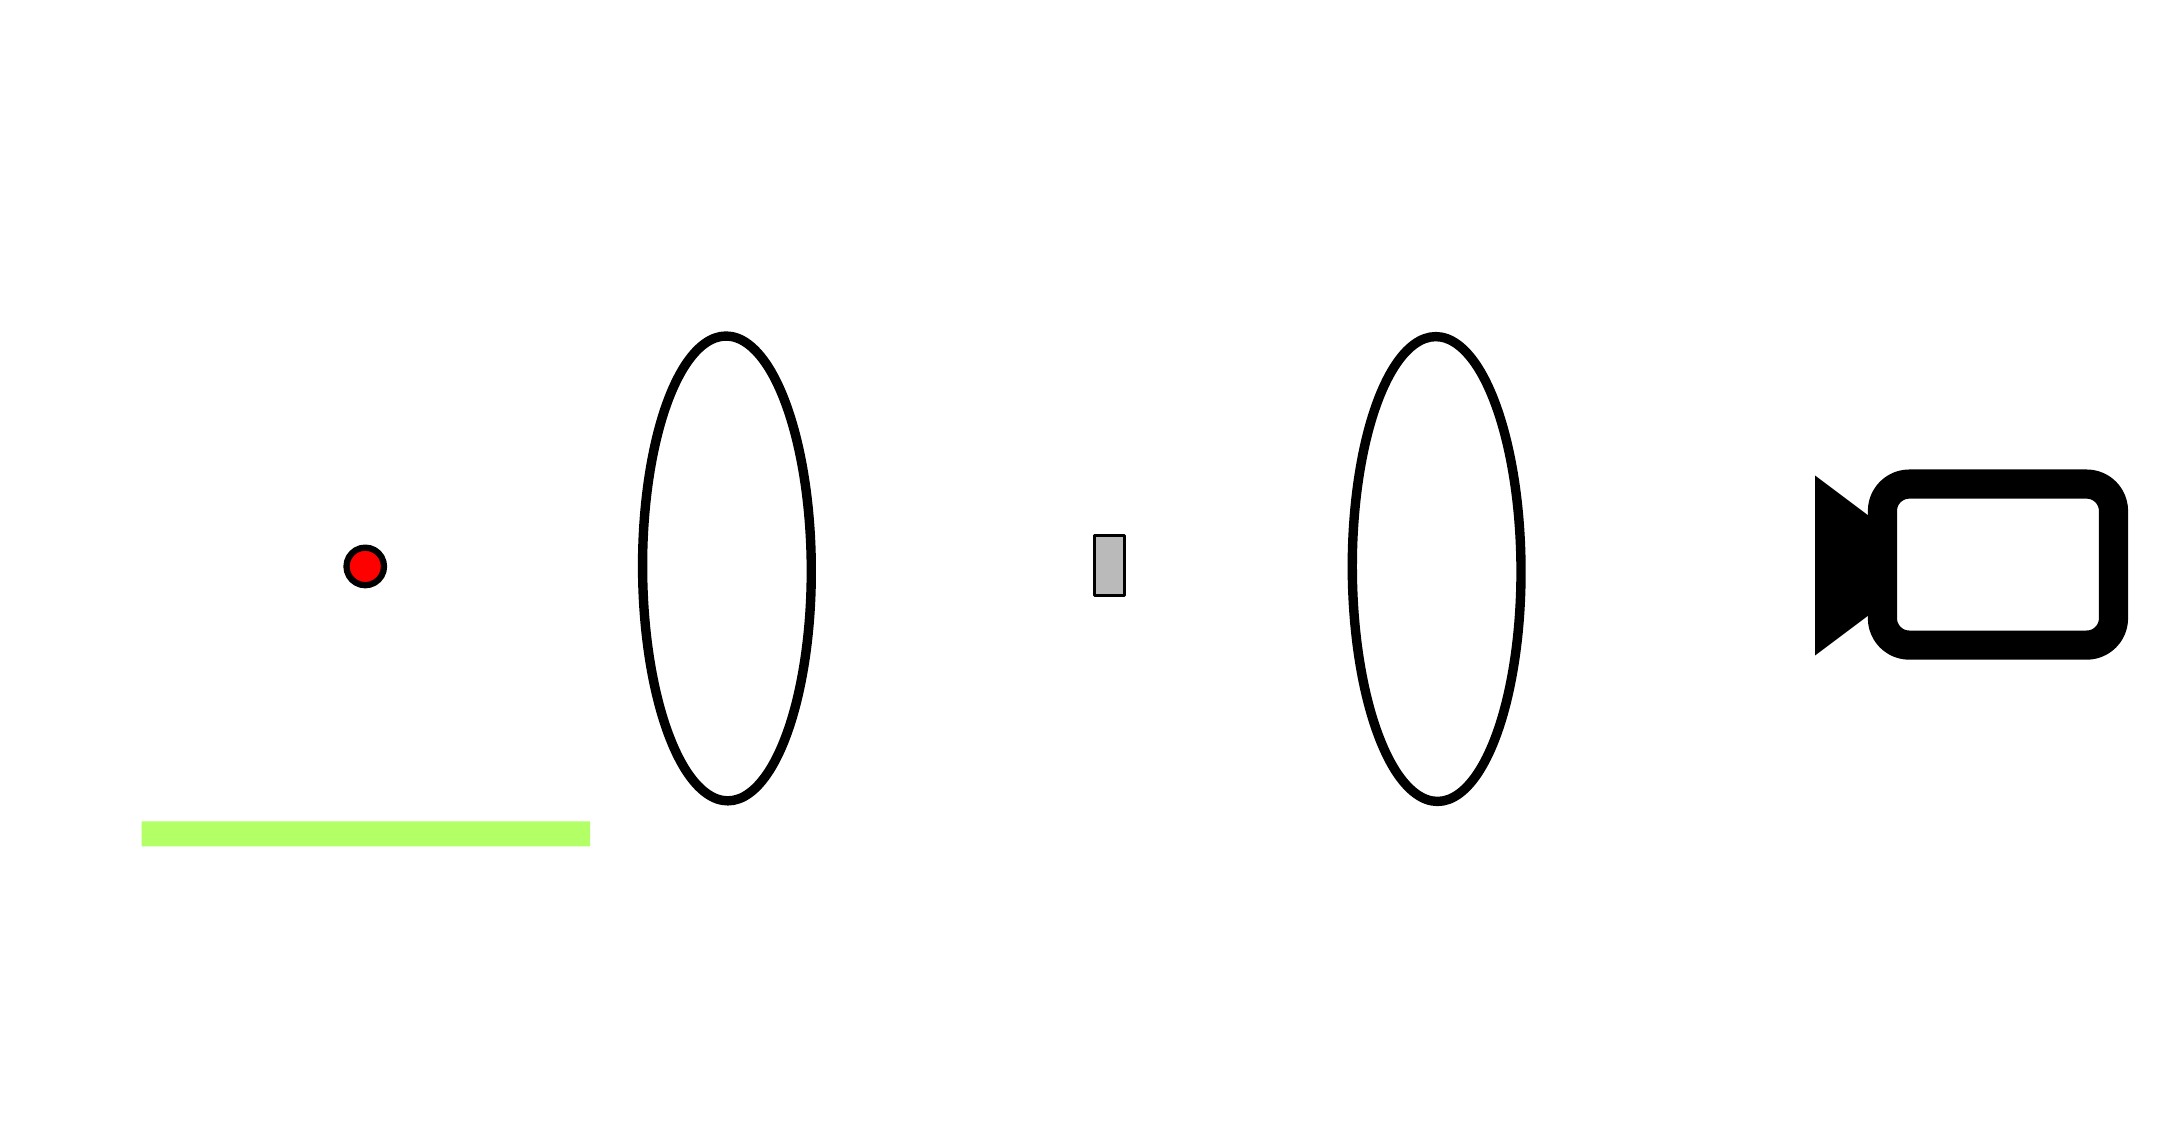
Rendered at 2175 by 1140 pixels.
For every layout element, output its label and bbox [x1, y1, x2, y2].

text_box [1094, 535, 1125, 596]
text_box [642, 336, 812, 801]
text_box [1882, 484, 2114, 646]
text_box [1352, 336, 1522, 802]
text_box [1815, 475, 1876, 656]
text_box [346, 547, 385, 586]
